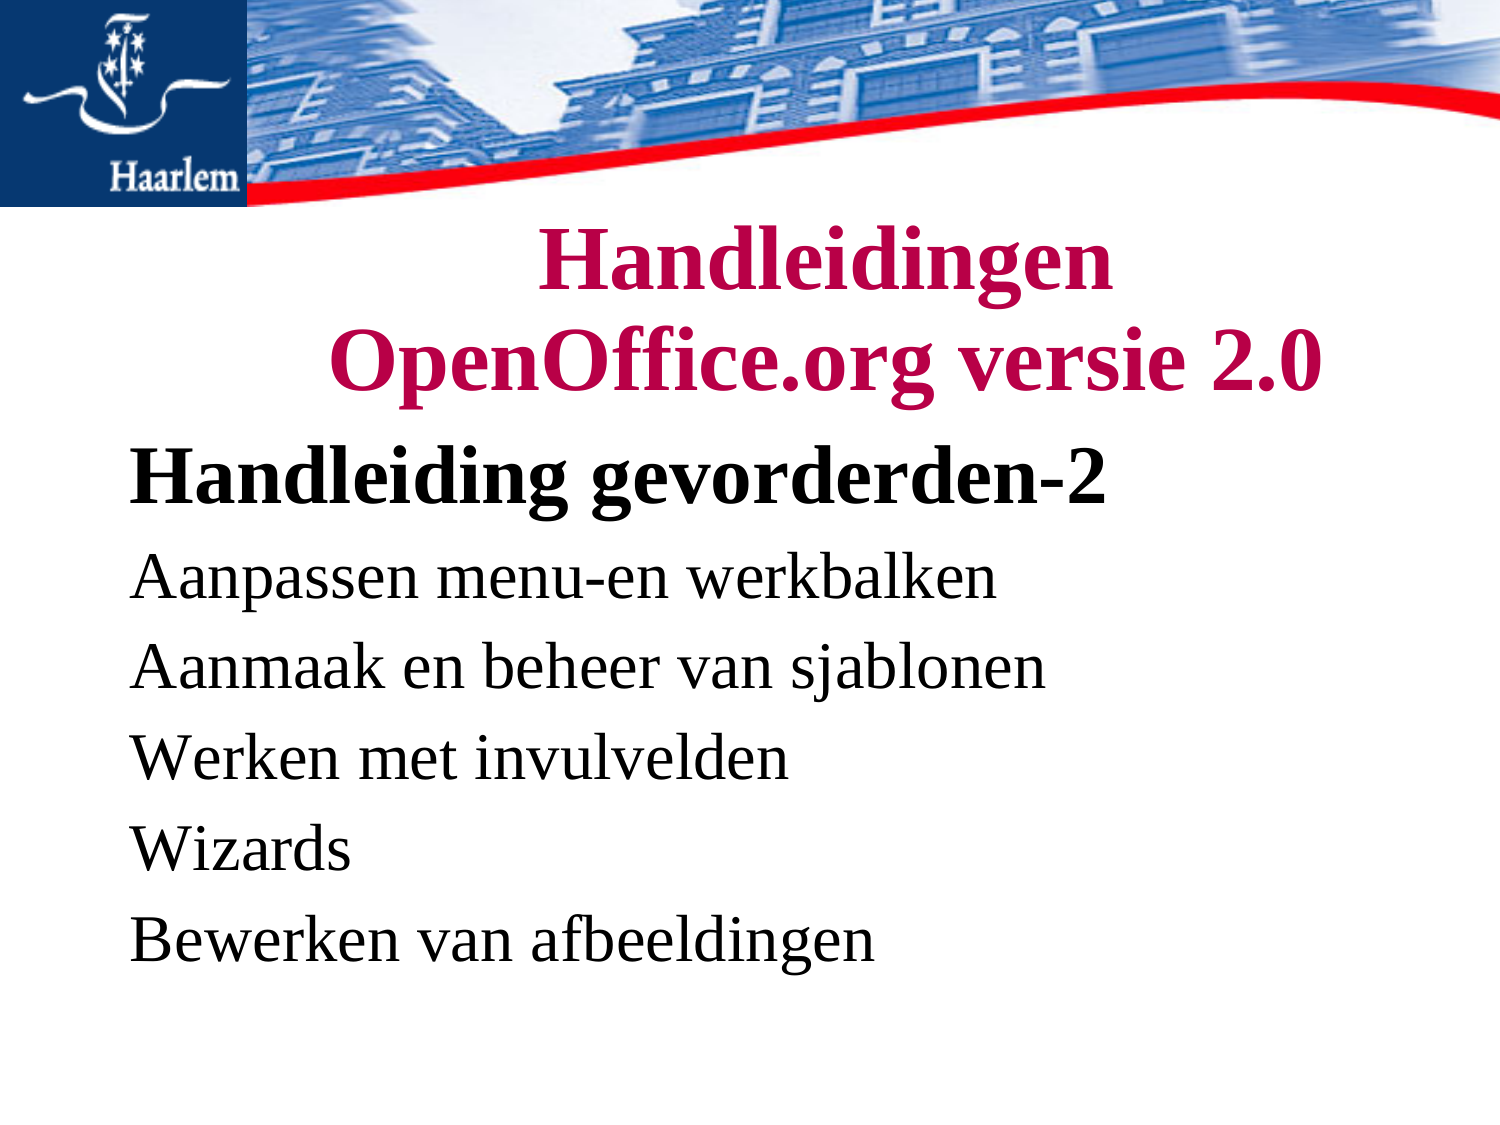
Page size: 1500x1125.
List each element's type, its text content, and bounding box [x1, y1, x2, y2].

list Handleiding gevorderden-2 Aanpassen menu-en werkbalken Aanmaak en beheer van sjablonen Werken met invulvelden Wizards Bewerken van afbeeldingen [130, 429, 1500, 1125]
picture [0, 0, 1500, 207]
title Handleidingen OpenOffice.org versie 2.0 [124, 195, 1500, 423]
